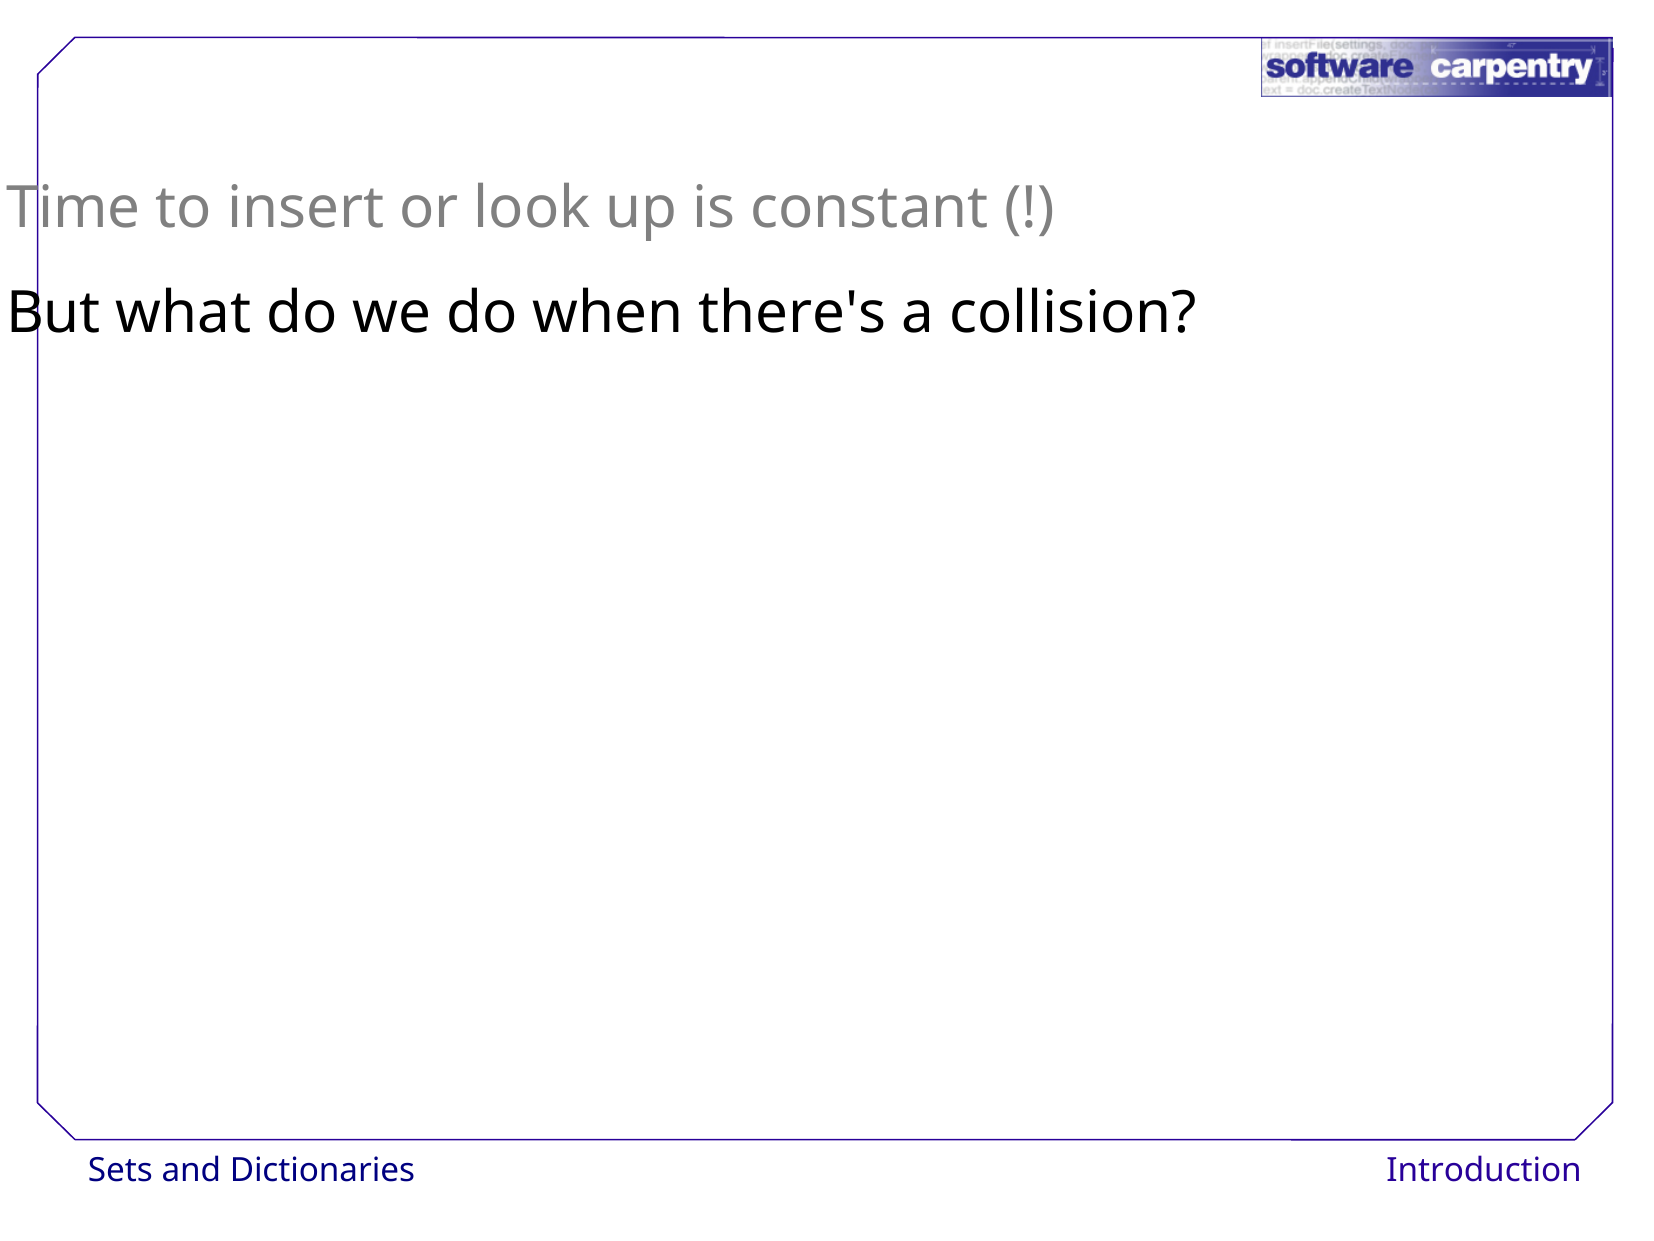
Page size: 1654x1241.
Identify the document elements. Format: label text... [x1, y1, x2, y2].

picture [1261, 39, 1613, 97]
text_box Time to insert or look up is constant (!) But what do we do when there's a collision? [0, 126, 1363, 353]
